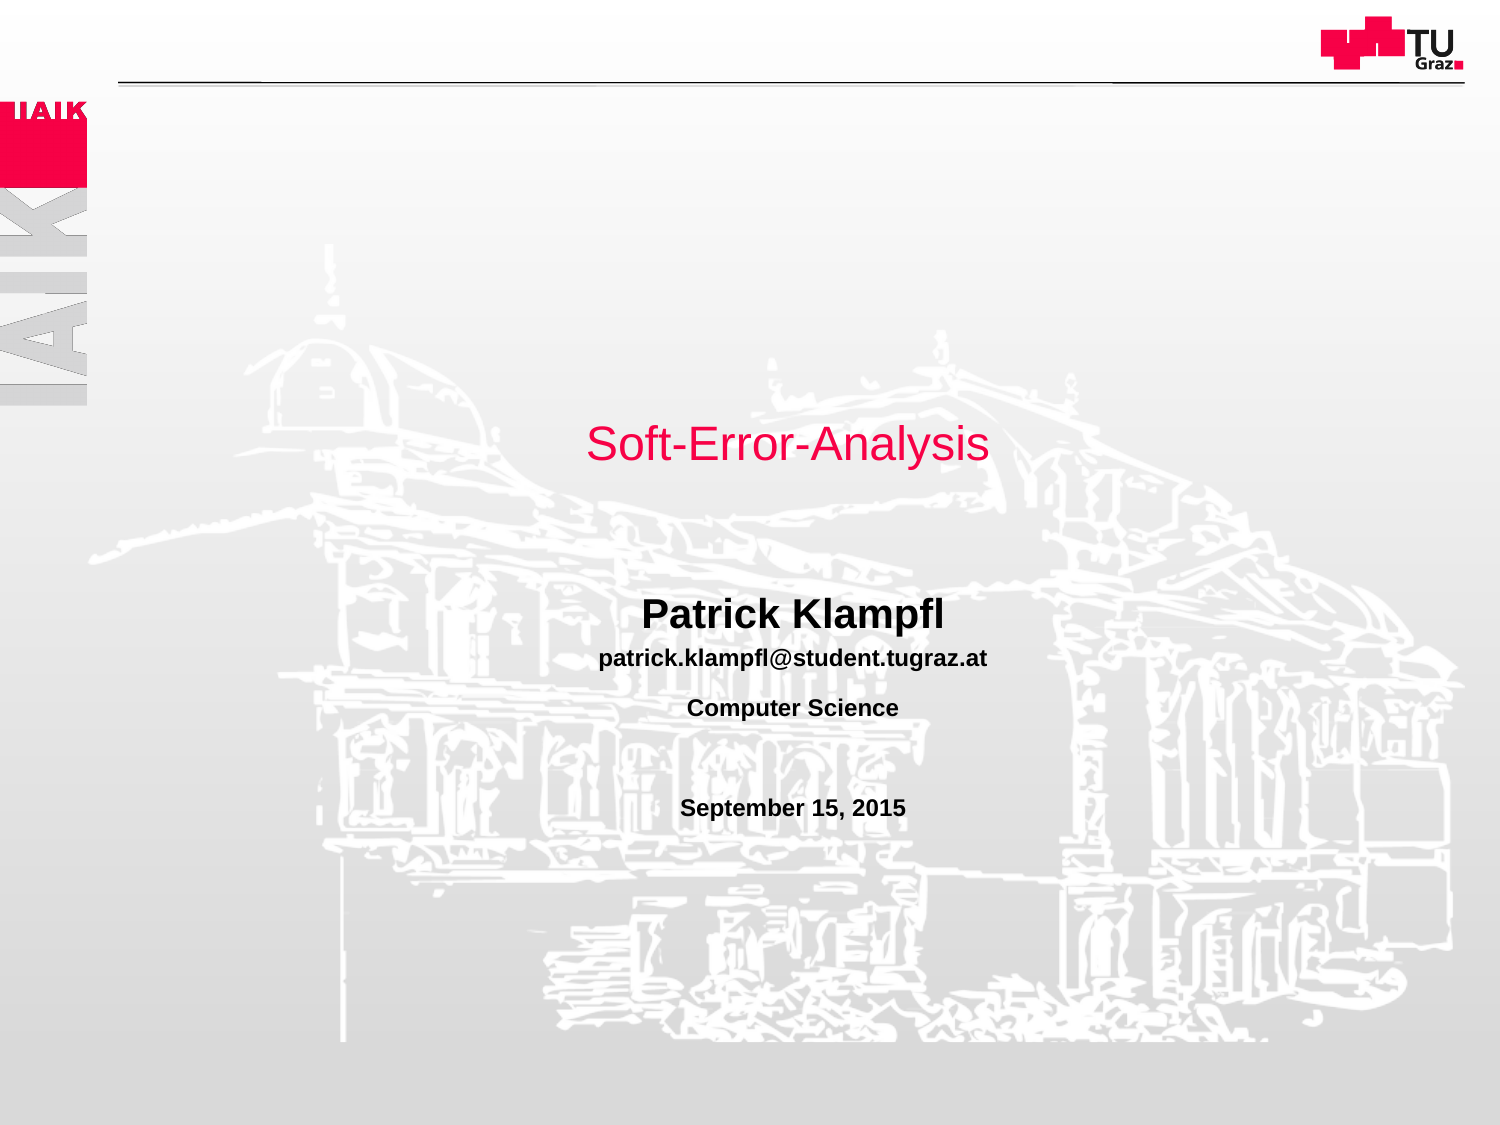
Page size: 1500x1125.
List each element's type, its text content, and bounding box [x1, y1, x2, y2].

list Soft-Error-Analysis [118, 119, 1459, 528]
picture [0, 1, 1465, 1042]
footer Patrick Klampfl patrick.klampfl@student.tugraz.at Computer Science September 15, 2015 [118, 578, 1469, 888]
picture [1318, 12, 1466, 73]
